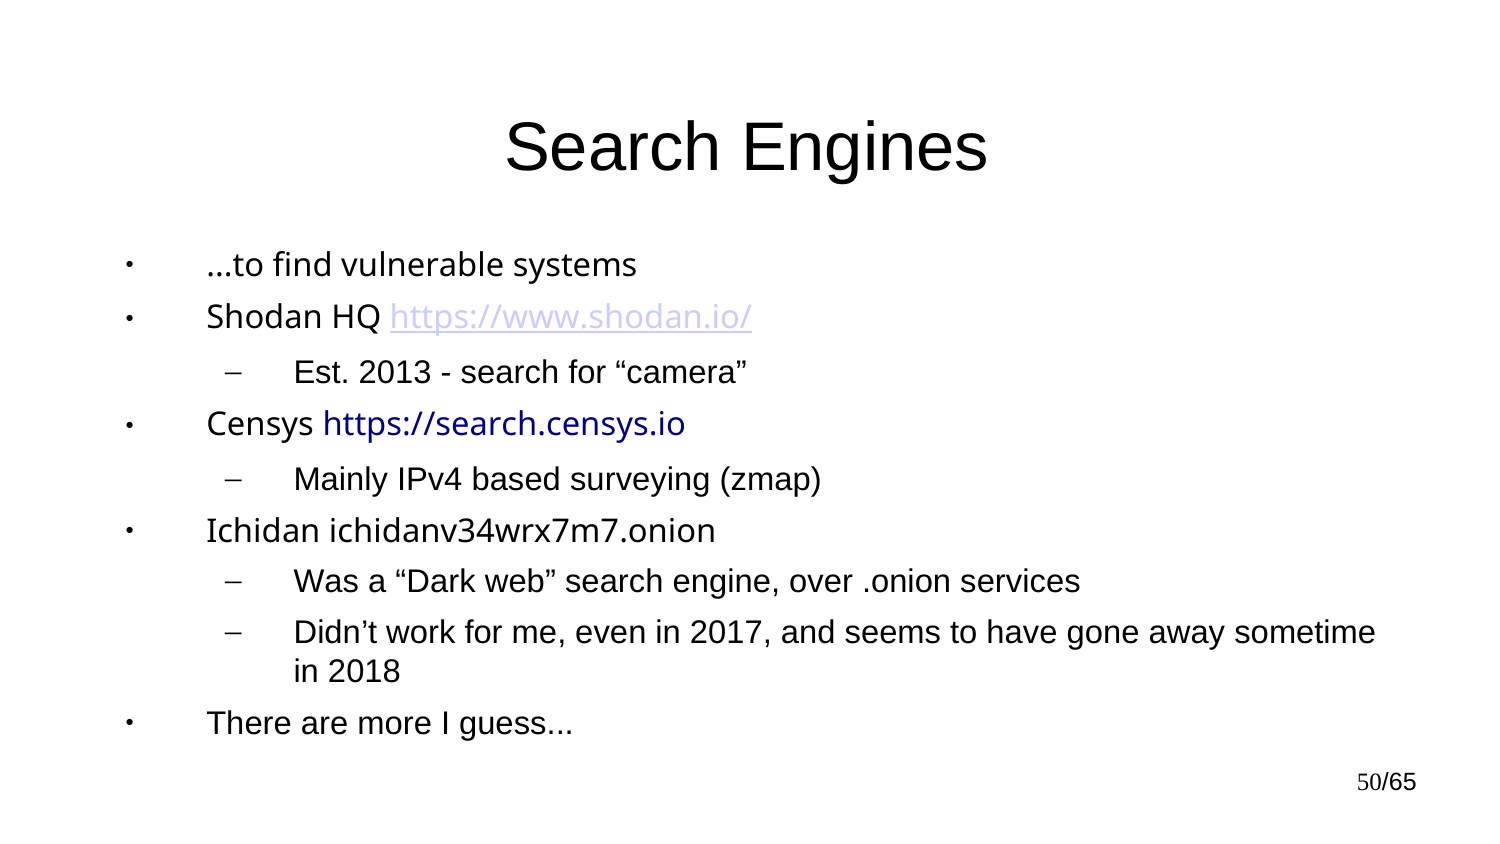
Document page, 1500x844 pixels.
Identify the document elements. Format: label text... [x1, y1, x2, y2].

title Search Engines [112, 74, 1382, 212]
list ...to find vulnerable systems Shodan HQ https://www.shodan.io/ Est. 2013 - search for “camera” Censys https://search.censys.io Mainly IPv4 based surveying (zmap) Ichidan ichidanv34wrx7m7.onion Was a “Dark web” search engine, over .onion services Didn’t work for me, even in 2017, and seems to have gone away sometime in 2018 There are more I guess... [112, 243, 1382, 746]
